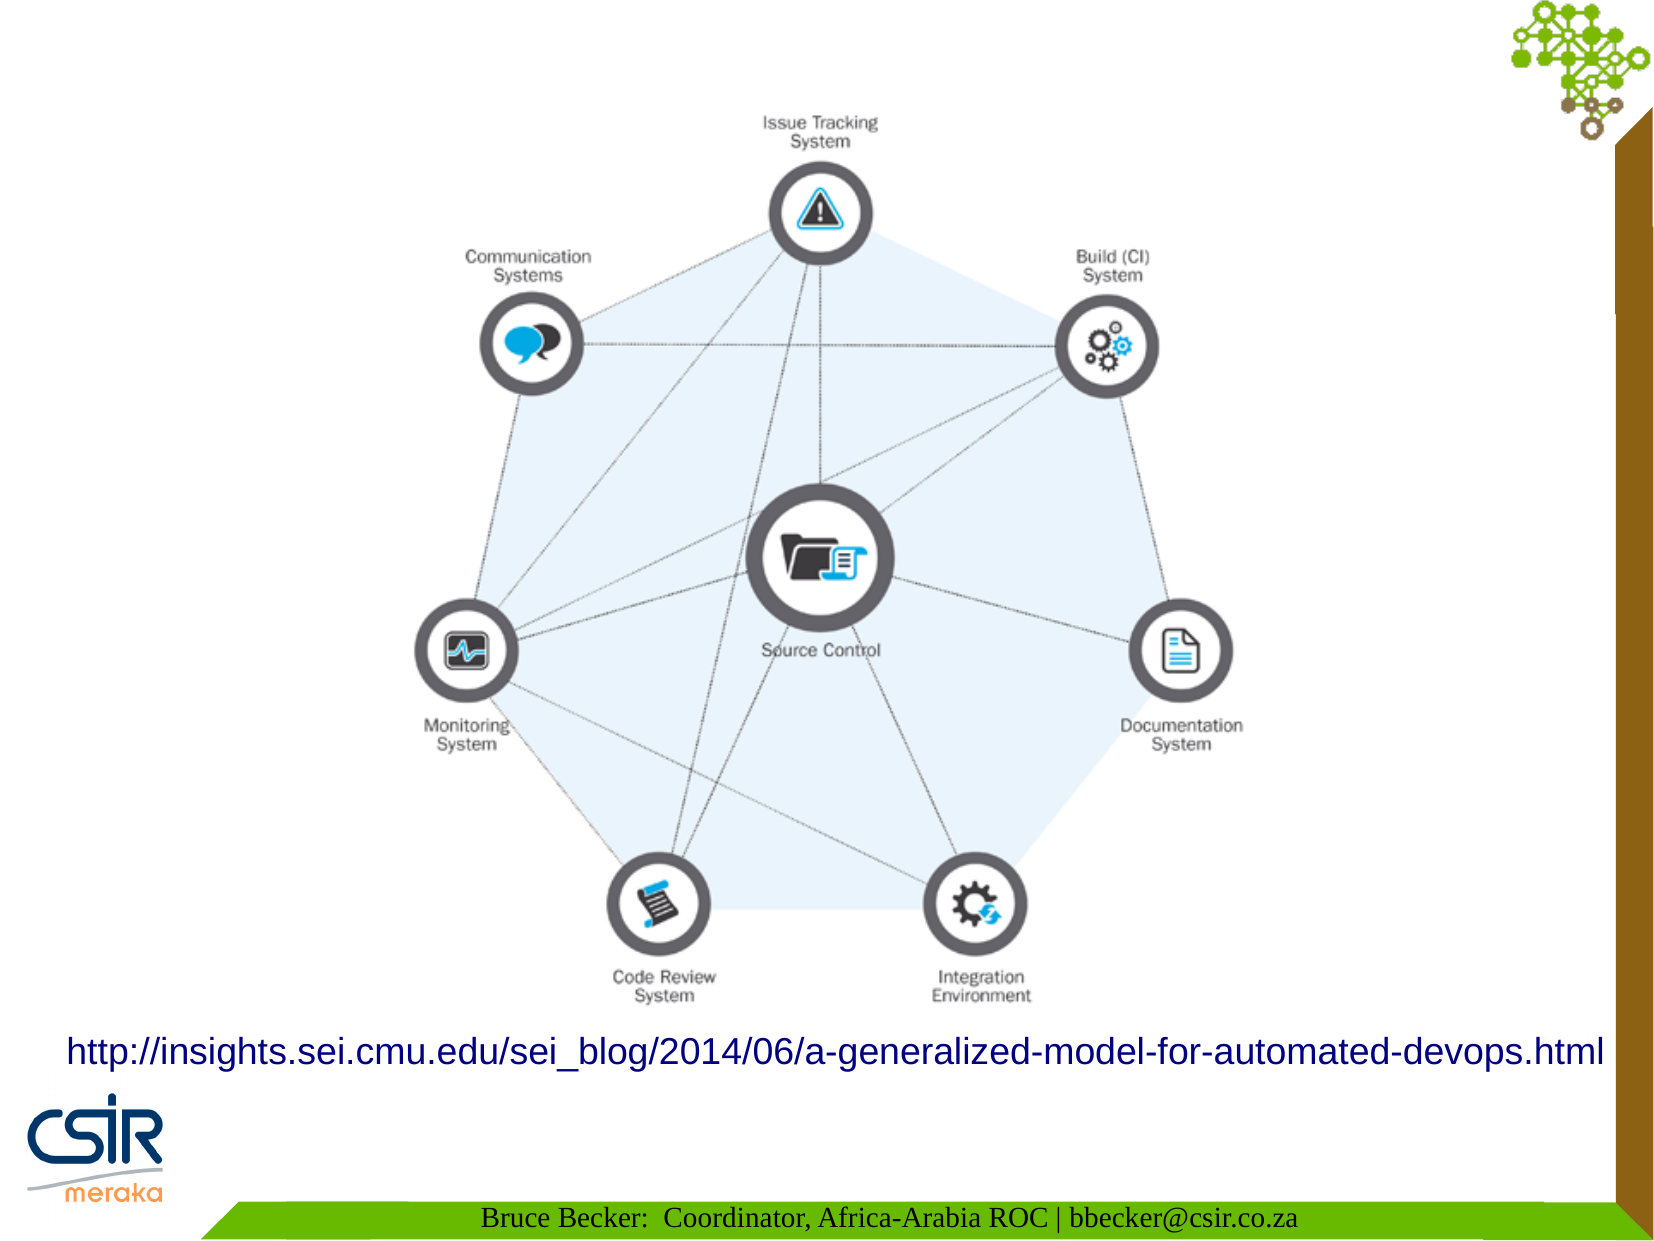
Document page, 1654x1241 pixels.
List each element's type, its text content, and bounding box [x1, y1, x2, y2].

picture [406, 85, 1247, 1031]
picture [1503, 0, 1654, 144]
text_box http://insights.sei.cmu.edu/sei_blog/2014/06/a-generalized-model-for-automated-devops.html [51, 1023, 1621, 1081]
picture [12, 1074, 178, 1225]
